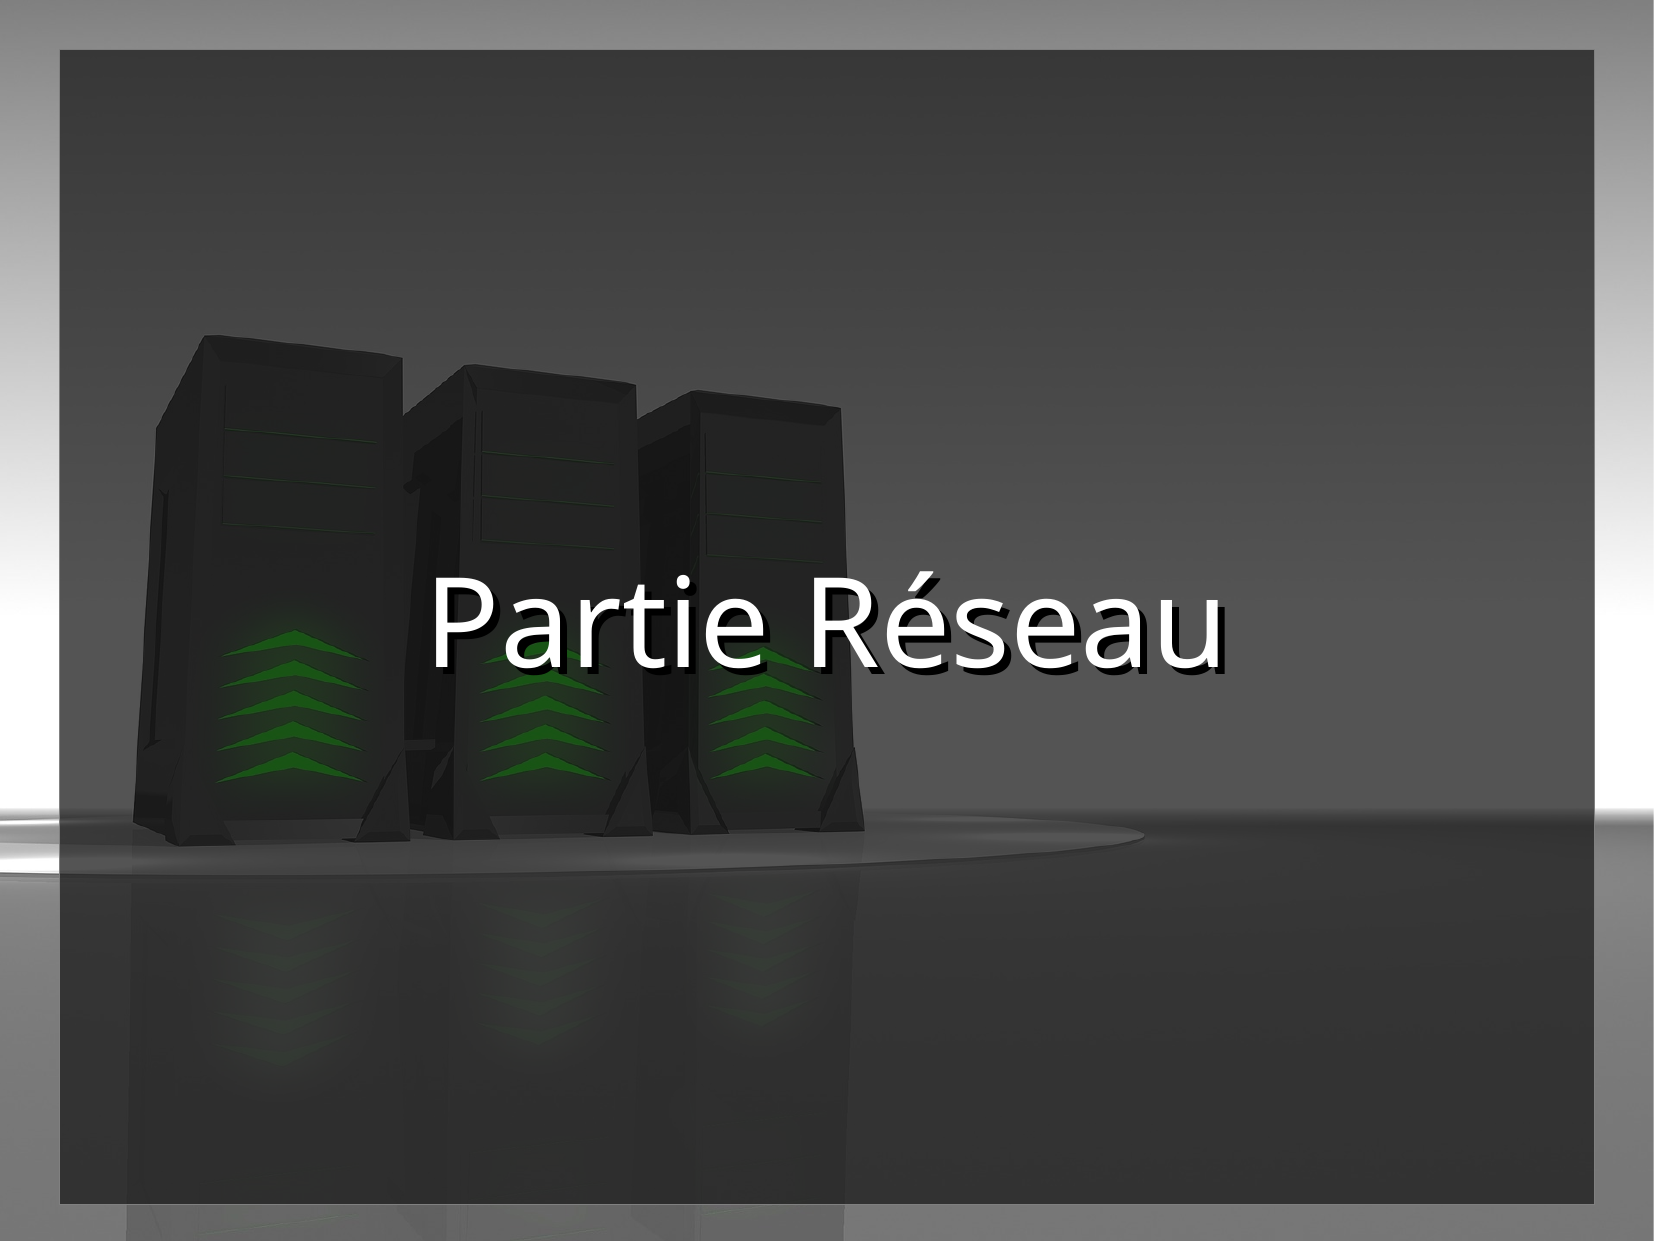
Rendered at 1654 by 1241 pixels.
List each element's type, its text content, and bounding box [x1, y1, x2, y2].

text_box [59, 49, 1595, 1205]
subtitle Partie Réseau [82, 129, 1571, 1109]
picture [0, 0, 1654, 1241]
